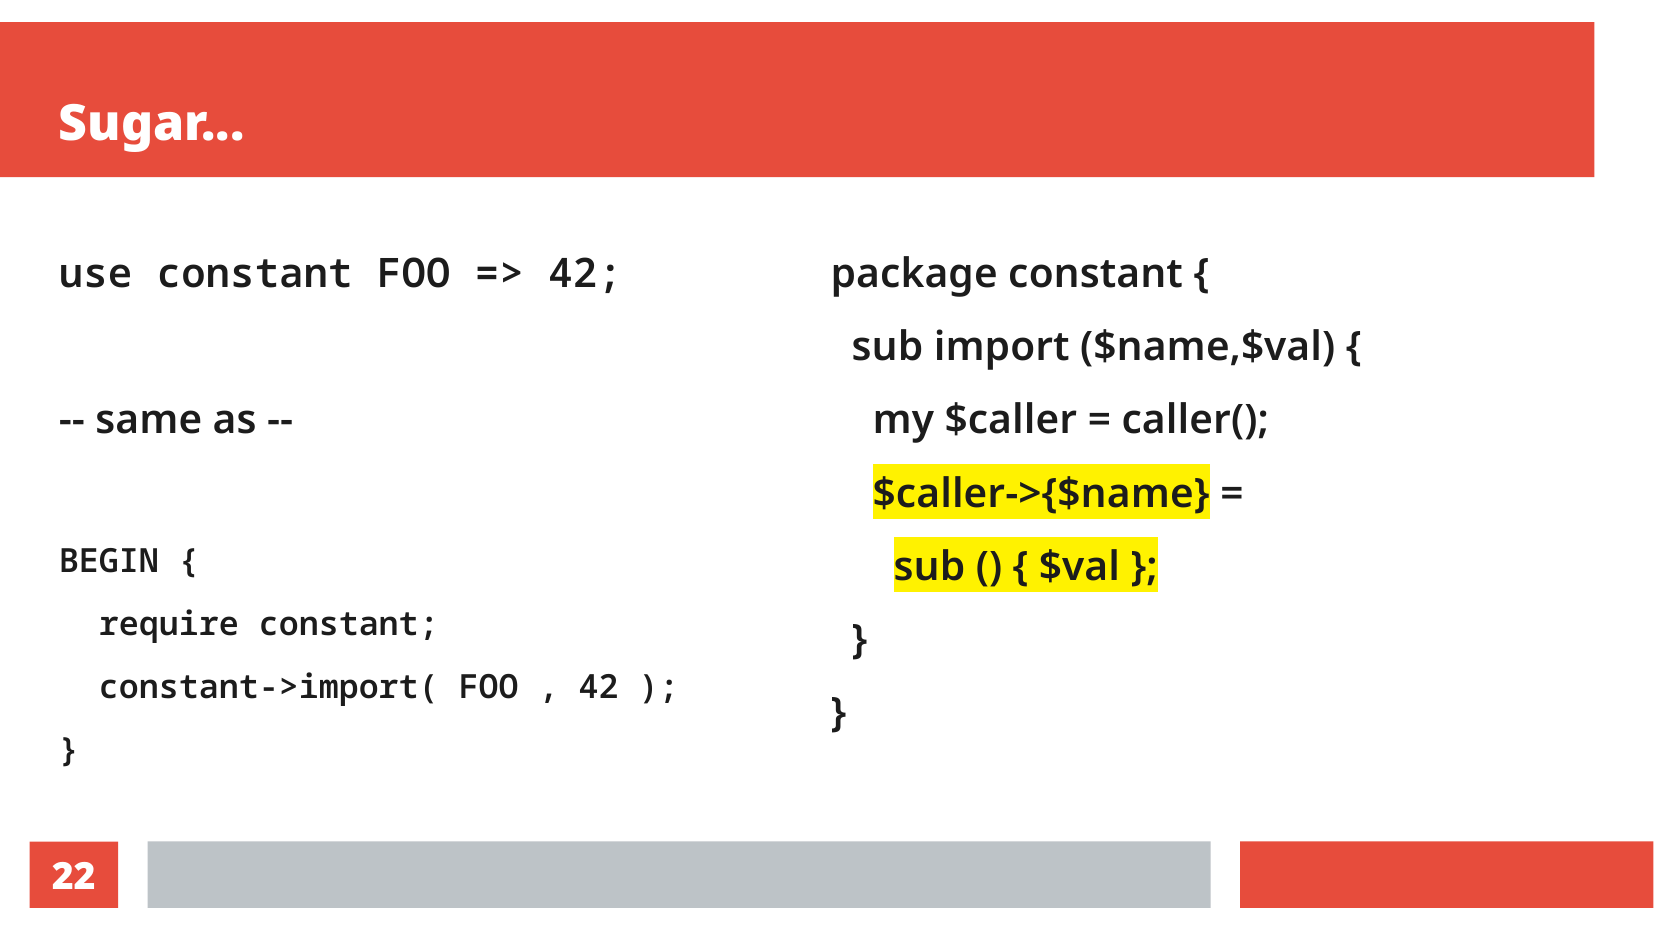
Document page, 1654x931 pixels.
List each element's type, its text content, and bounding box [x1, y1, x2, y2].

title Sugar... [59, 44, 1595, 156]
list use constant FOO => 42; -- same as -- BEGIN { require constant; constant->import( FOO , 42 ); } [59, 243, 794, 820]
list package constant { sub import ($name,$val) { my $caller = caller(); $caller->{$name} = sub () { $val }; } } [830, 243, 1566, 820]
